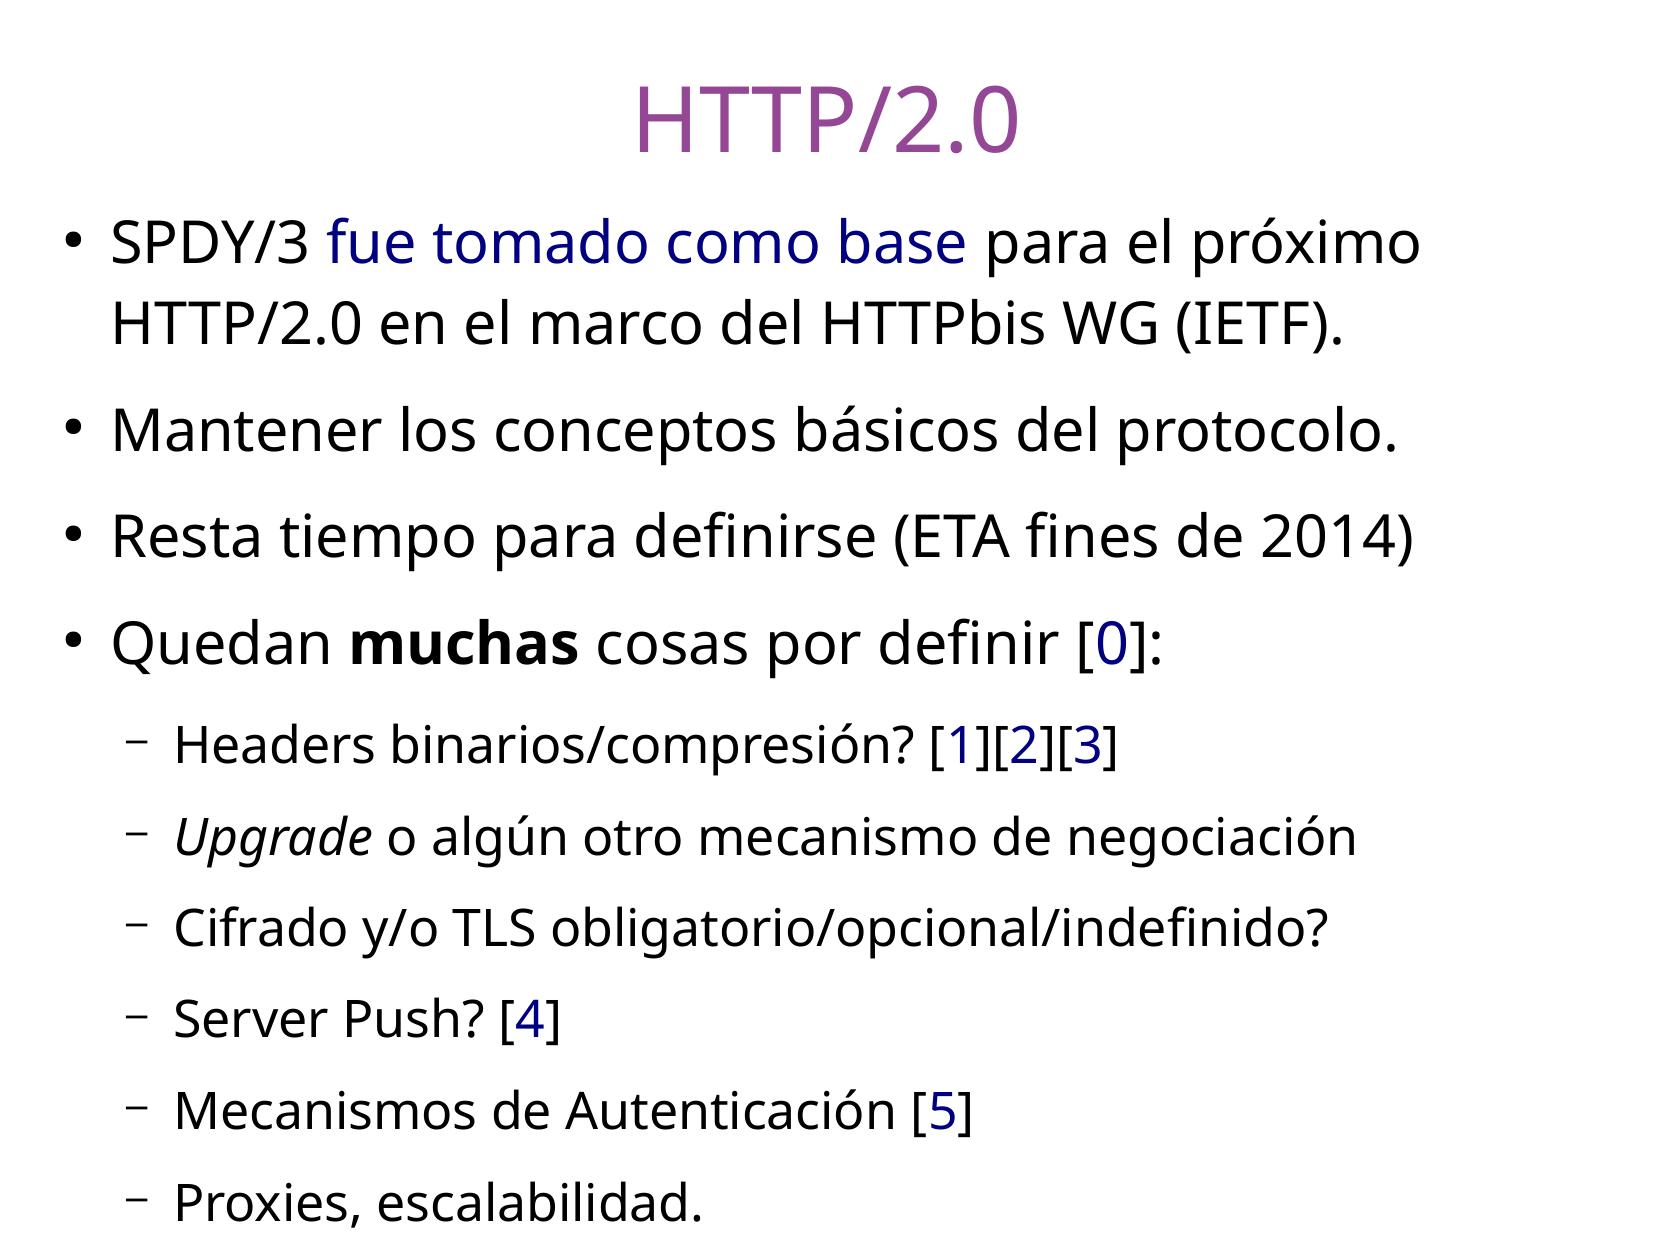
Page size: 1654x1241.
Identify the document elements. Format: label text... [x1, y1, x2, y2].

title HTTP/2.0 [82, 13, 1571, 200]
list SPDY/3 fue tomado como base para el próximo HTTP/2.0 en el marco del HTTPbis WG (IETF). Mantener los conceptos básicos del protocolo. Resta tiempo para definirse (ETA fines de 2014) Quedan muchas cosas por definir [0]: Headers binarios/compresión? [1][2][3] Upgrade o algún otro mecanismo de negociación Cifrado y/o TLS obligatorio/opcional/indefinido? Server Push? [4] Mecanismos de Autenticación [5] Proxies, escalabilidad. [47, 200, 1630, 1241]
